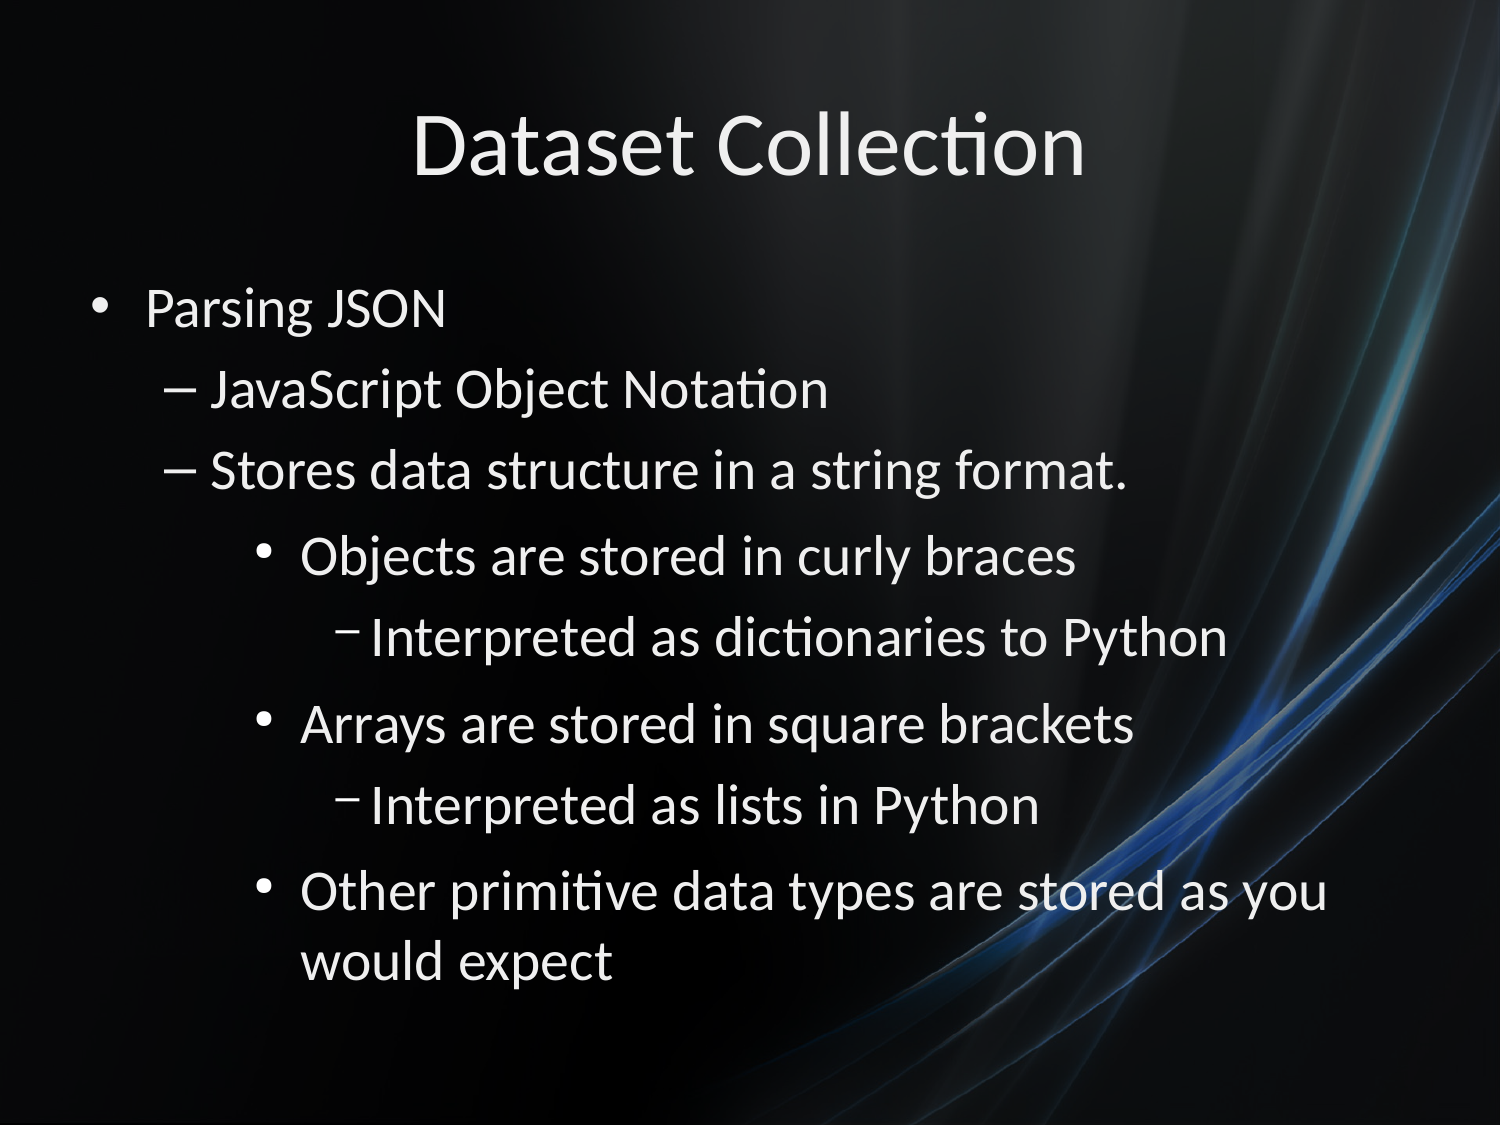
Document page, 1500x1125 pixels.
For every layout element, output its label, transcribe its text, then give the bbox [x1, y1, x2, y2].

list Parsing JSON JavaScript Object Notation Stores data structure in a string format. Objects are stored in curly braces Interpreted as dictionaries to Python Arrays are stored in square brackets Interpreted as lists in Python Other primitive data types are stored as you would expect [75, 262, 1425, 1005]
title Dataset Collection [75, 45, 1425, 233]
picture [0, 0, 1500, 1125]
